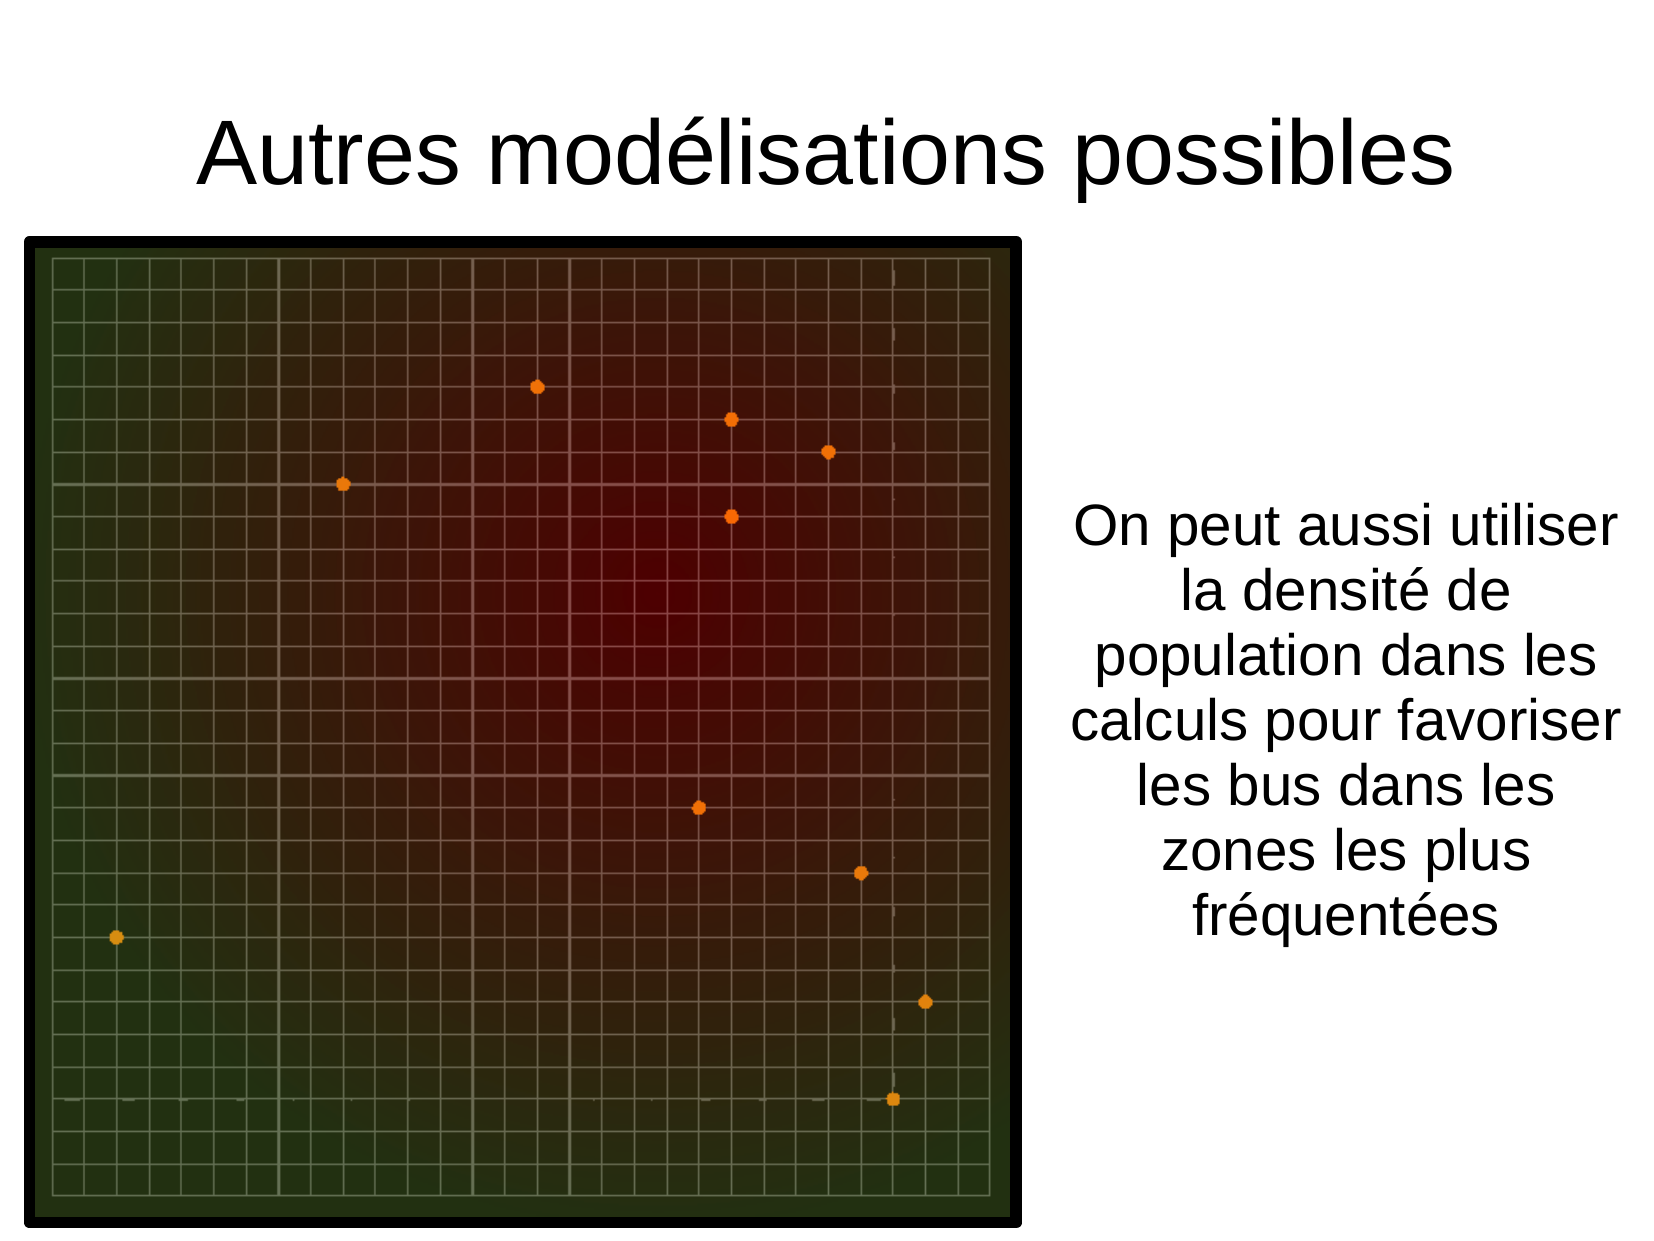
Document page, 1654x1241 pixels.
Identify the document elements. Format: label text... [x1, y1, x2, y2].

title Autres modélisations possibles [82, 49, 1571, 257]
text_box On peut aussi utiliser la densité de population dans les calculs pour favoriser les bus dans les zones les plus fréquentées [1051, 236, 1642, 1205]
picture [35, 247, 1011, 1217]
